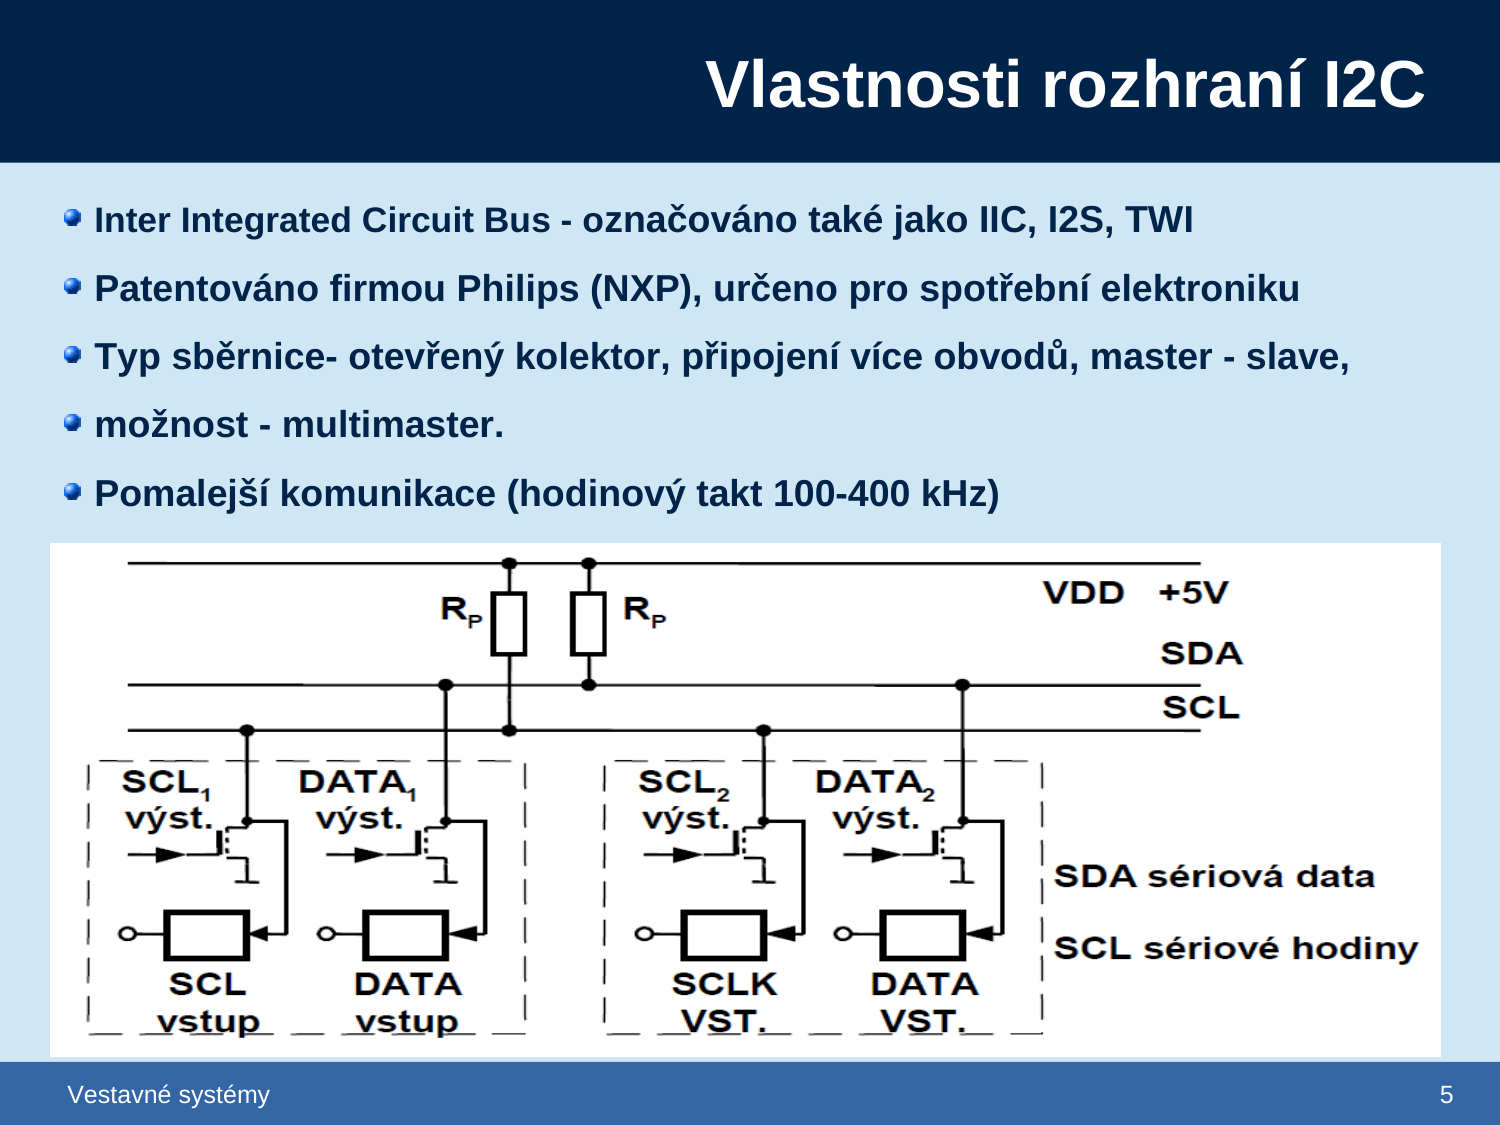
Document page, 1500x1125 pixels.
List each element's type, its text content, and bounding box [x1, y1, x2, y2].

list Inter Integrated Circuit Bus - označováno také jako IIC, I2S, TWI Patentováno firmou Philips (NXP), určeno pro spotřební elektroniku Typ sběrnice- otevřený kolektor, připojení více obvodů, master - slave, možnost - multimaster. Pomalejší komunikace (hodinový takt 100-400 kHz) [50, 187, 1450, 532]
picture [50, 543, 1441, 1057]
title Vlastnosti rozhraní I2C [47, 0, 1443, 164]
